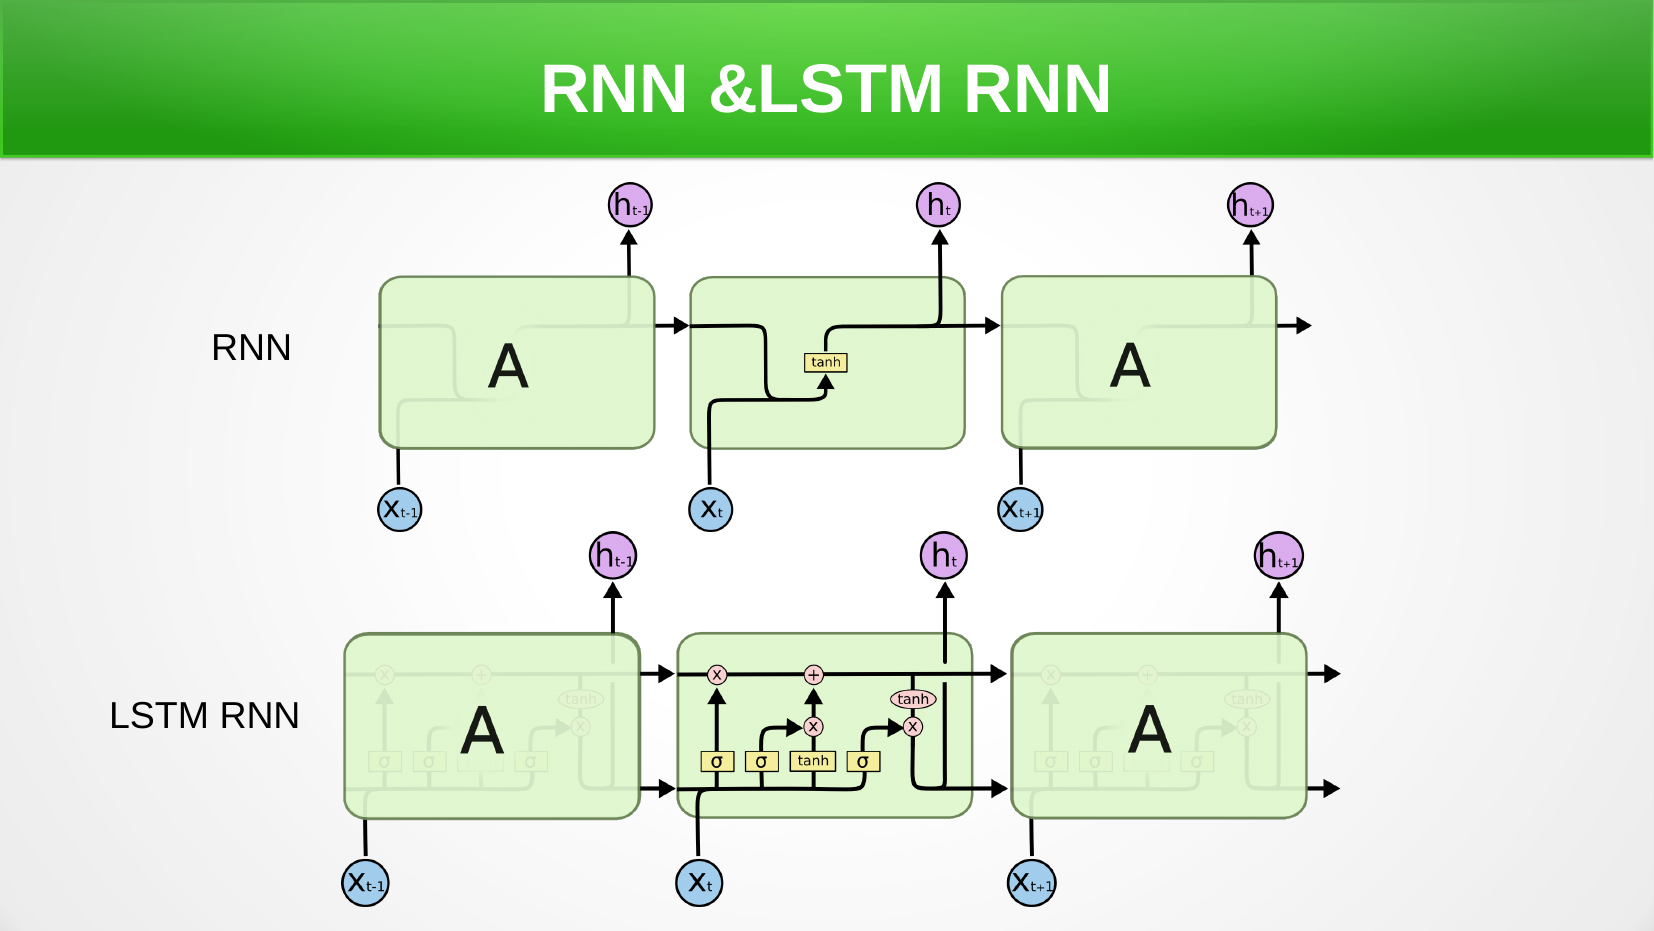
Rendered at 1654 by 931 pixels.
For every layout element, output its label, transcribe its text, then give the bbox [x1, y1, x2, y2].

picture [341, 182, 1341, 907]
text_box RNN [196, 318, 308, 376]
title RNN &LSTM RNN [82, 35, 1571, 142]
text_box LSTM RNN [94, 687, 316, 745]
